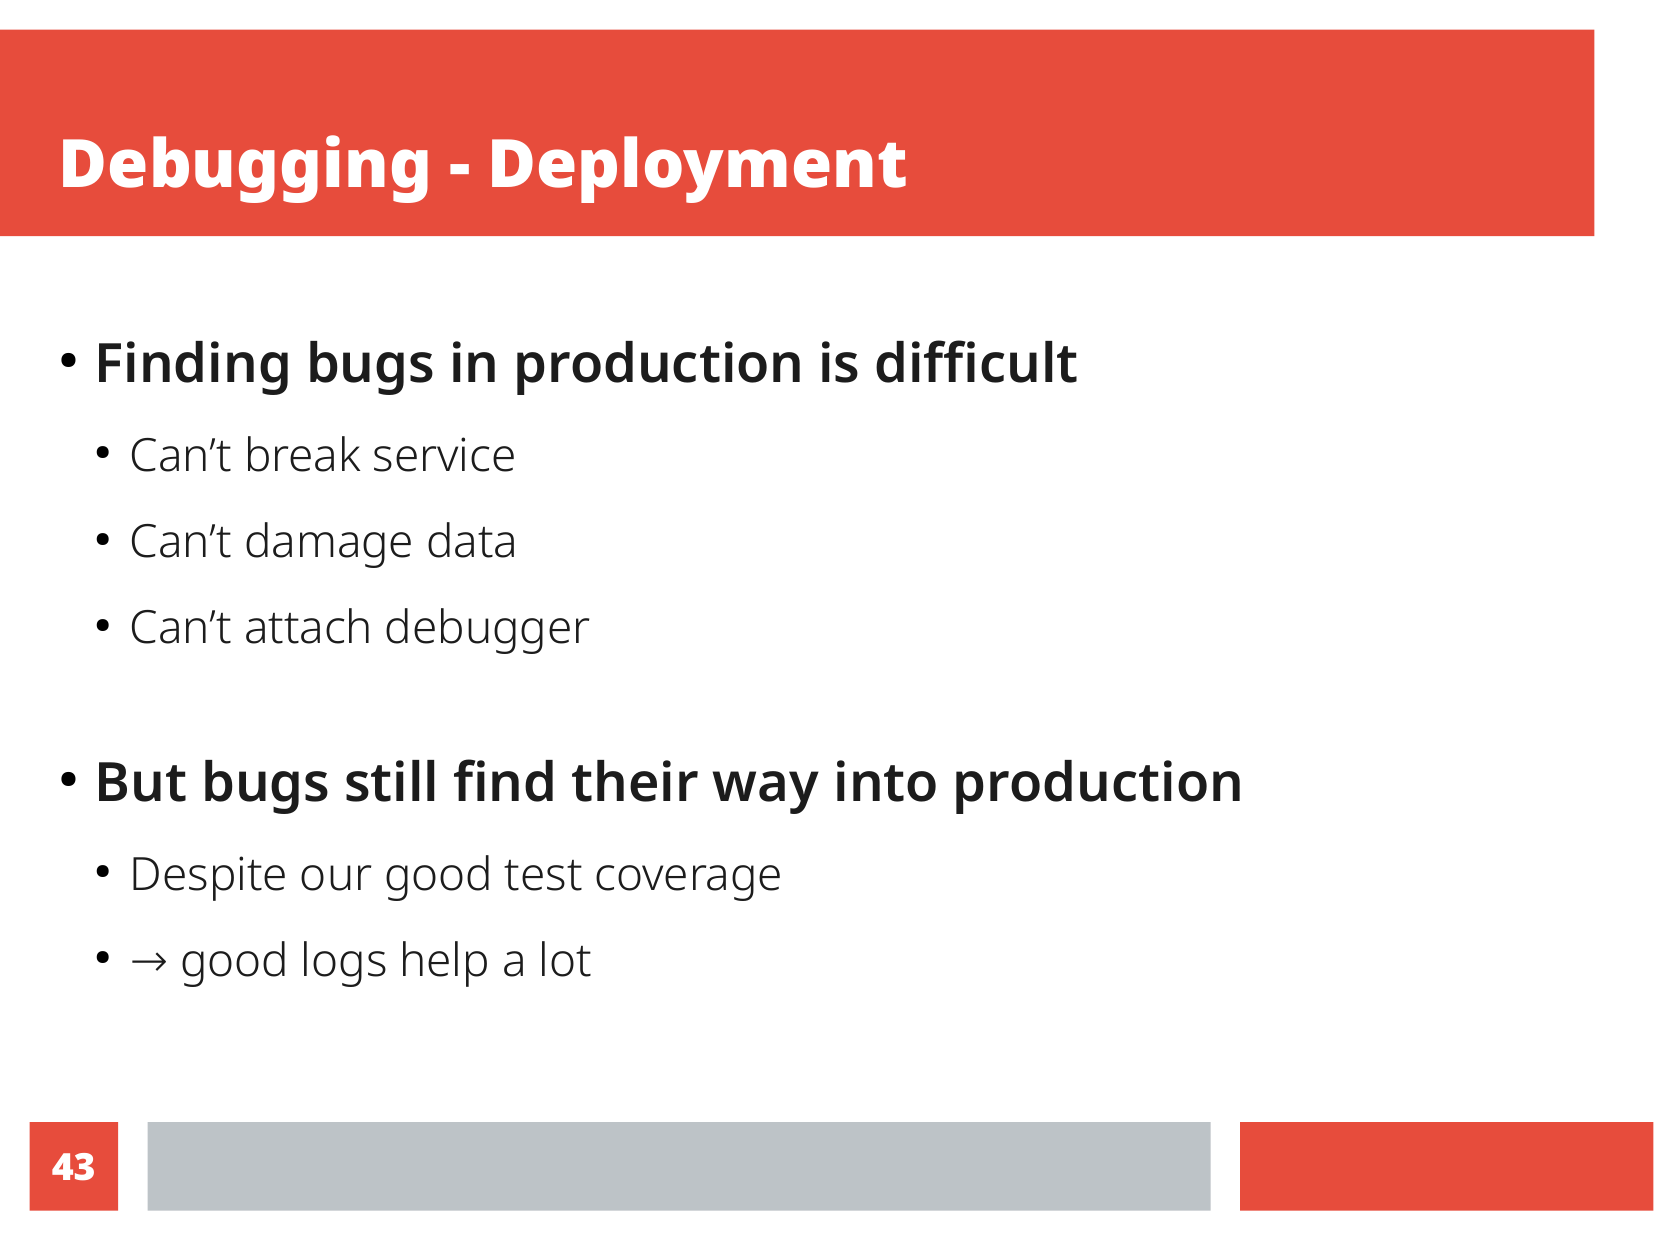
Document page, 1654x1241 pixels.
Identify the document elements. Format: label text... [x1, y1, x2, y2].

list Finding bugs in production is difficult Can’t break service Can’t damage data Can’t attach debugger But bugs still find their way into production Despite our good test coverage → good logs help a lot [59, 324, 1565, 1093]
title Debugging - Deployment [59, 59, 1595, 207]
